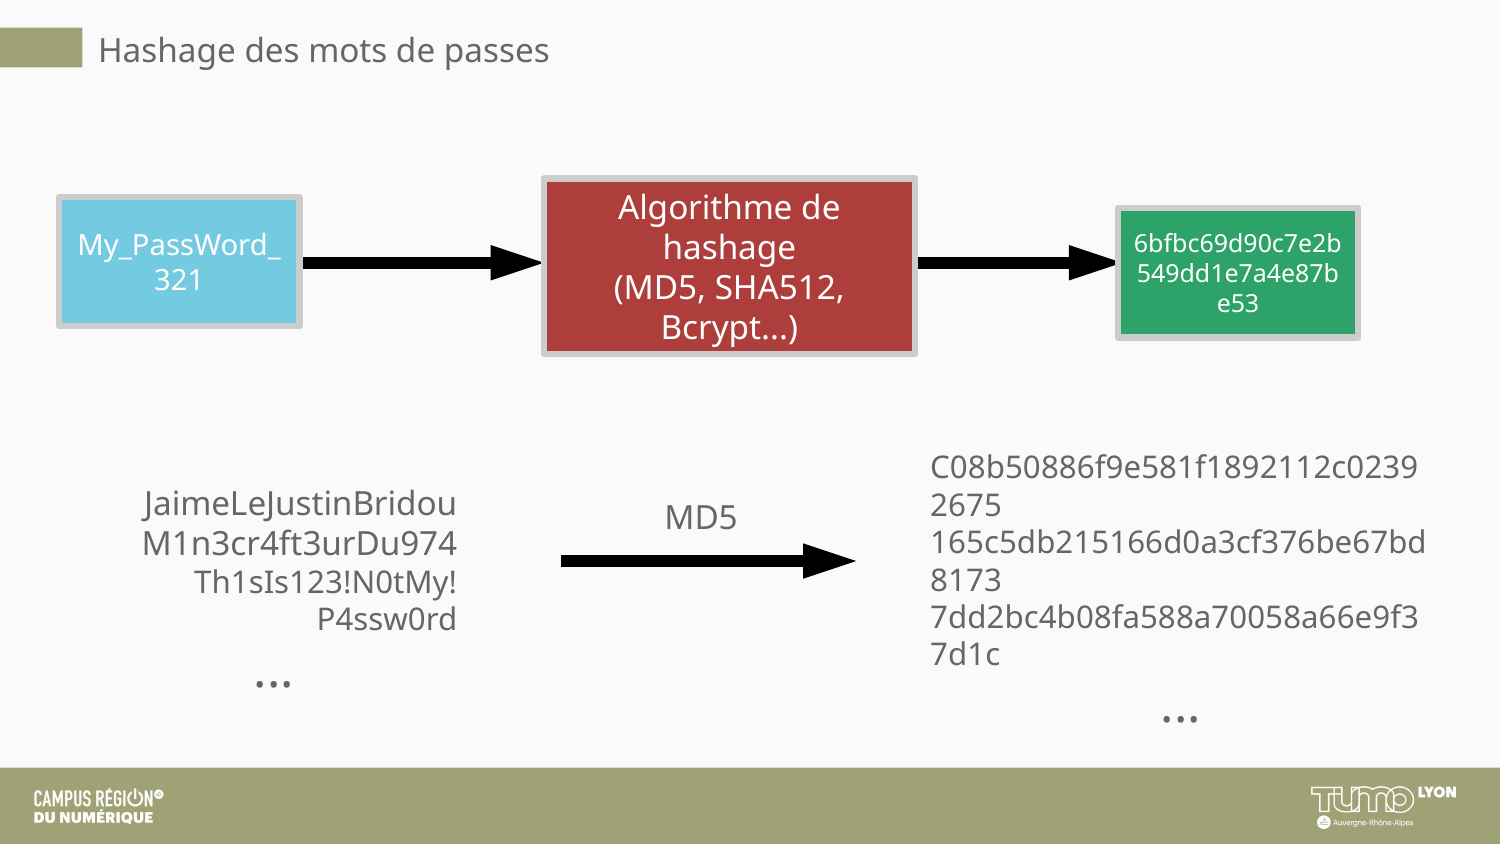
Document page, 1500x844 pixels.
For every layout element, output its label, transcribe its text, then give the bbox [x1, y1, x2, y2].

text_box C08b50886f9e581f1892112c02392675 165c5db215166d0a3cf376be67bd8173 7dd2bc4b08fa588a70058a66e9f37d1c ... [915, 470, 1447, 709]
text_box [0, 27, 83, 68]
text_box JaimeLeJustinBridou M1n3cr4ft3urDu974 Th1sIs123!N0tMy!P4ssw0rd ... [75, 470, 473, 709]
picture [1311, 786, 1456, 829]
text_box [0, 767, 1500, 844]
picture [17, 773, 172, 840]
text_box Hashage des mots de passes [83, 4, 1396, 95]
text_box My_PassWord_321 [58, 196, 300, 327]
text_box Algorithme de hashage (MD5, SHA512, Bcrypt...) [543, 178, 916, 355]
text_box MD5 [649, 470, 768, 562]
text_box 6bfbc69d90c7e2b549dd1e7a4e87be53 [1117, 208, 1359, 338]
